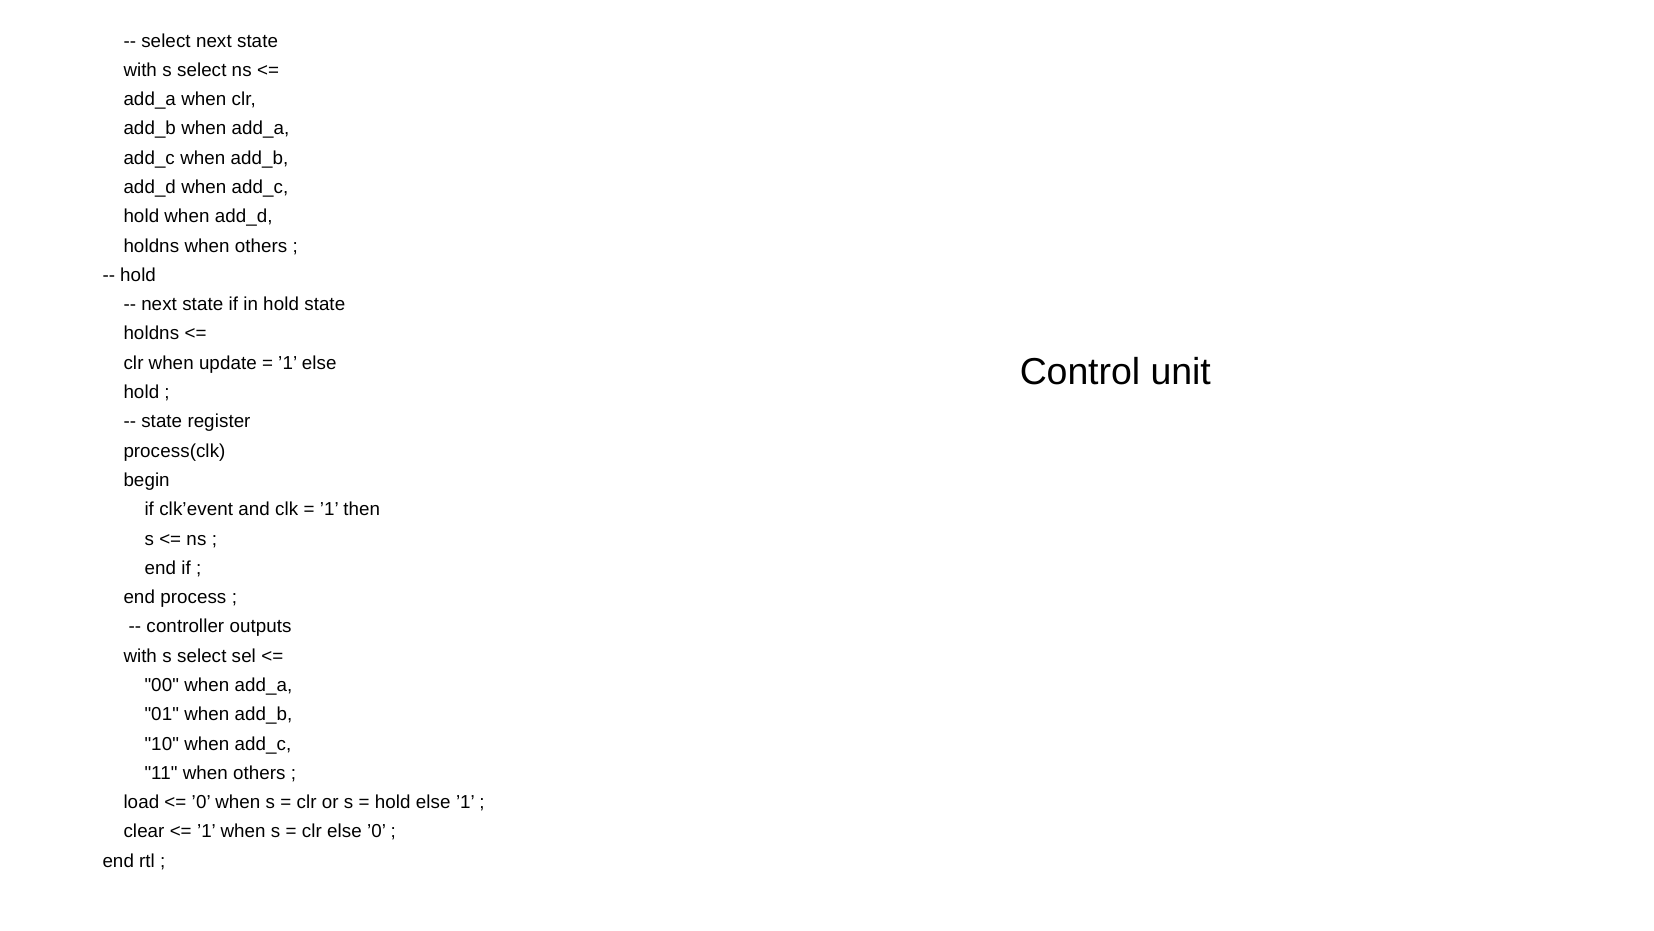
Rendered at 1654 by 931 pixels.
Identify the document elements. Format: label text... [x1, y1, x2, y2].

list -- select next state with s select ns <= add_a when clr, add_b when add_a, add_c when add_b, add_d when add_c, hold when add_d, holdns when others ; -- hold -- next state if in hold state holdns <= clr when update = ’1’ else hold ; -- state register process(clk) begin if clk’event and clk = ’1’ then s <= ns ; end if ; end process ; -- controller outputs with s select sel <= "00" when add_a, "01" when add_b, "10" when add_c, "11" when others ; load <= ’0’ when s = clr or s = hold else ’1’ ; clear <= ’1’ when s = clr else ’0’ ; end rtl ; [82, 30, 781, 886]
text_box Control unit [1005, 343, 1226, 401]
